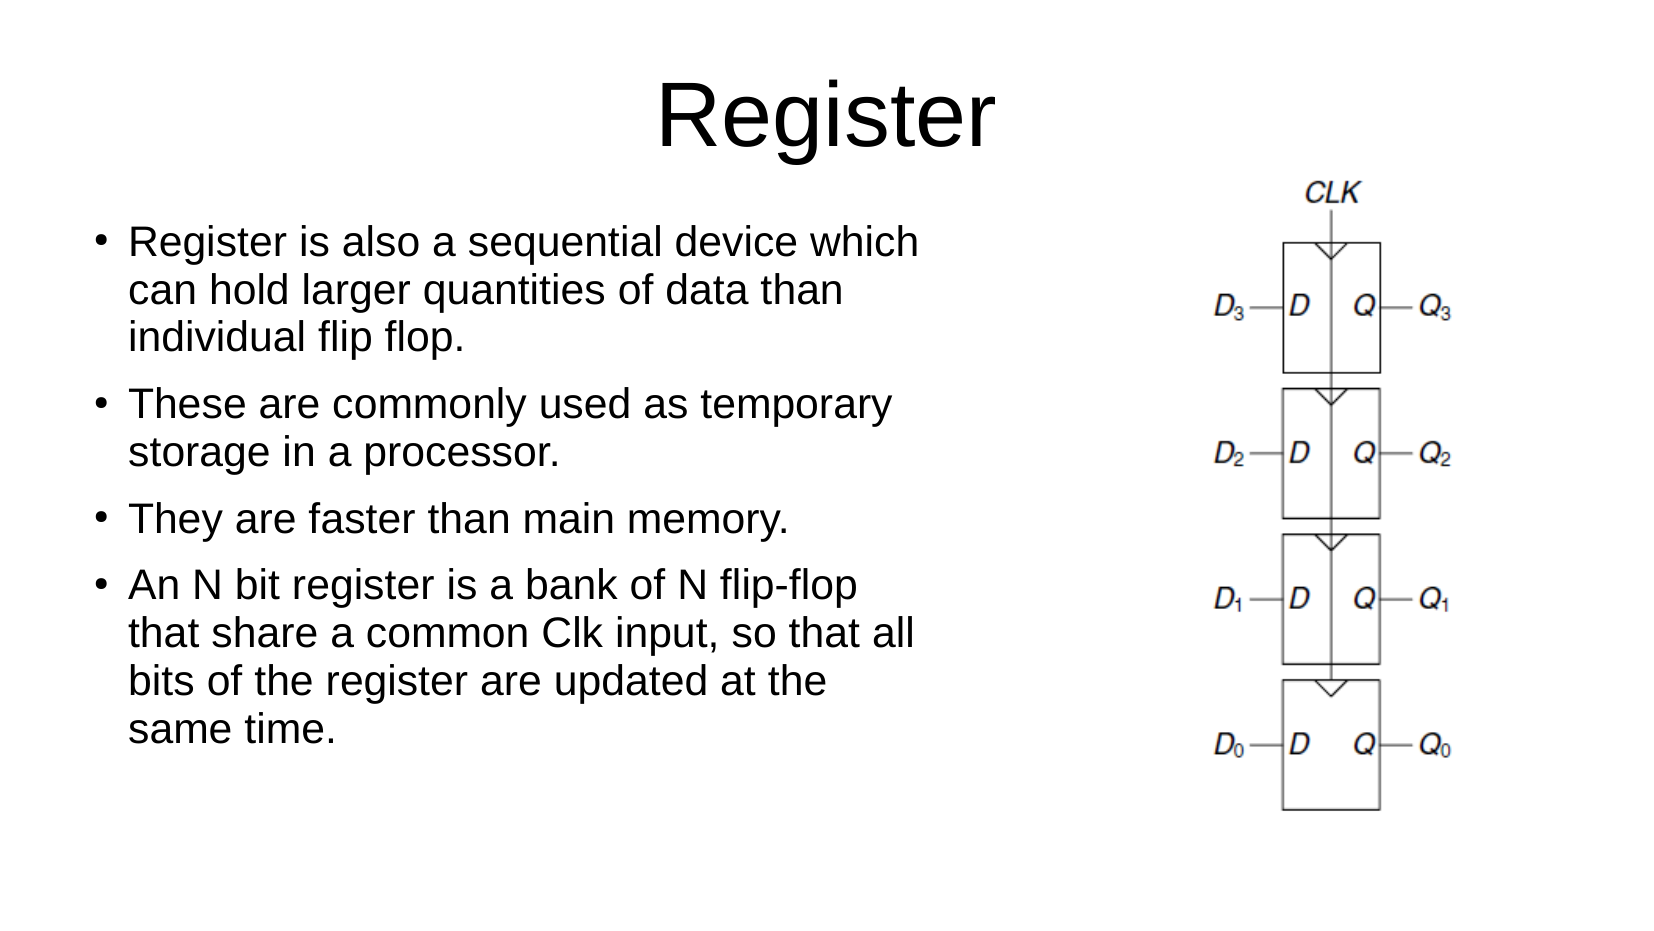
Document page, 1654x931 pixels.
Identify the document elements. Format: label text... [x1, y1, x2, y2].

title Register [82, 37, 1571, 193]
picture [1200, 164, 1472, 822]
list Register is also a sequential device which can hold larger quantities of data than individual flip flop. These are commonly used as temporary storage in a processor. They are faster than main memory. An N bit register is a bank of N flip-flop that share a common Clk input, so that all bits of the register are updated at the same time. [82, 217, 931, 758]
